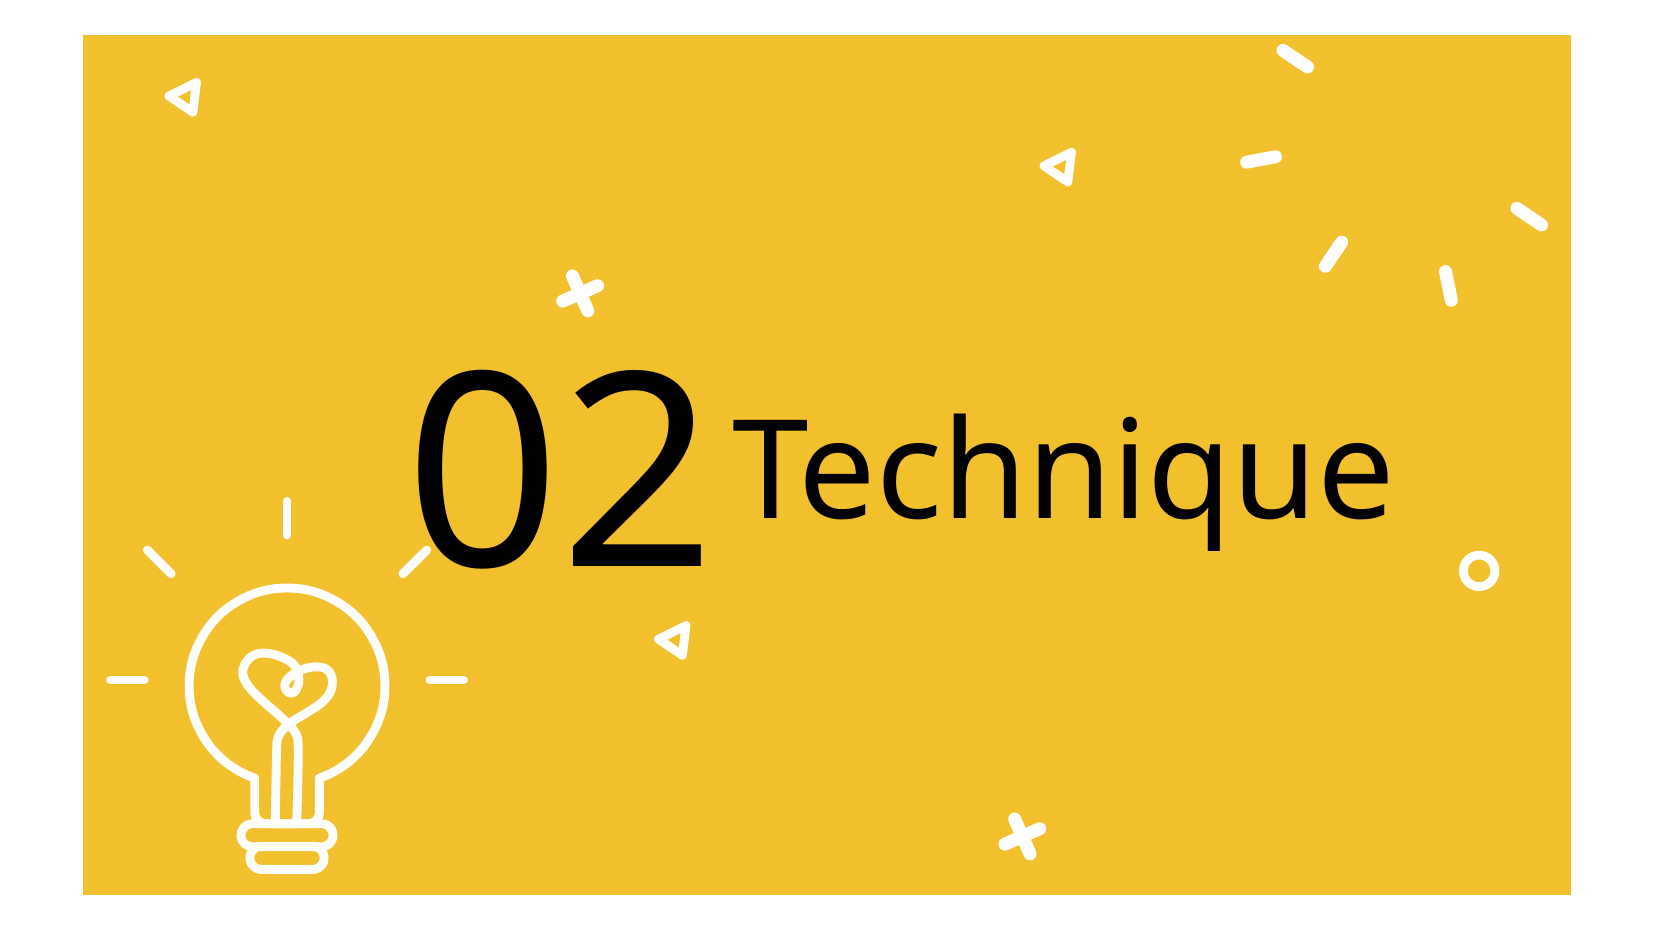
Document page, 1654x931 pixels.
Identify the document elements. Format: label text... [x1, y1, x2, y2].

subtitle Technique [751, 372, 1441, 609]
title 02 [405, 276, 751, 646]
